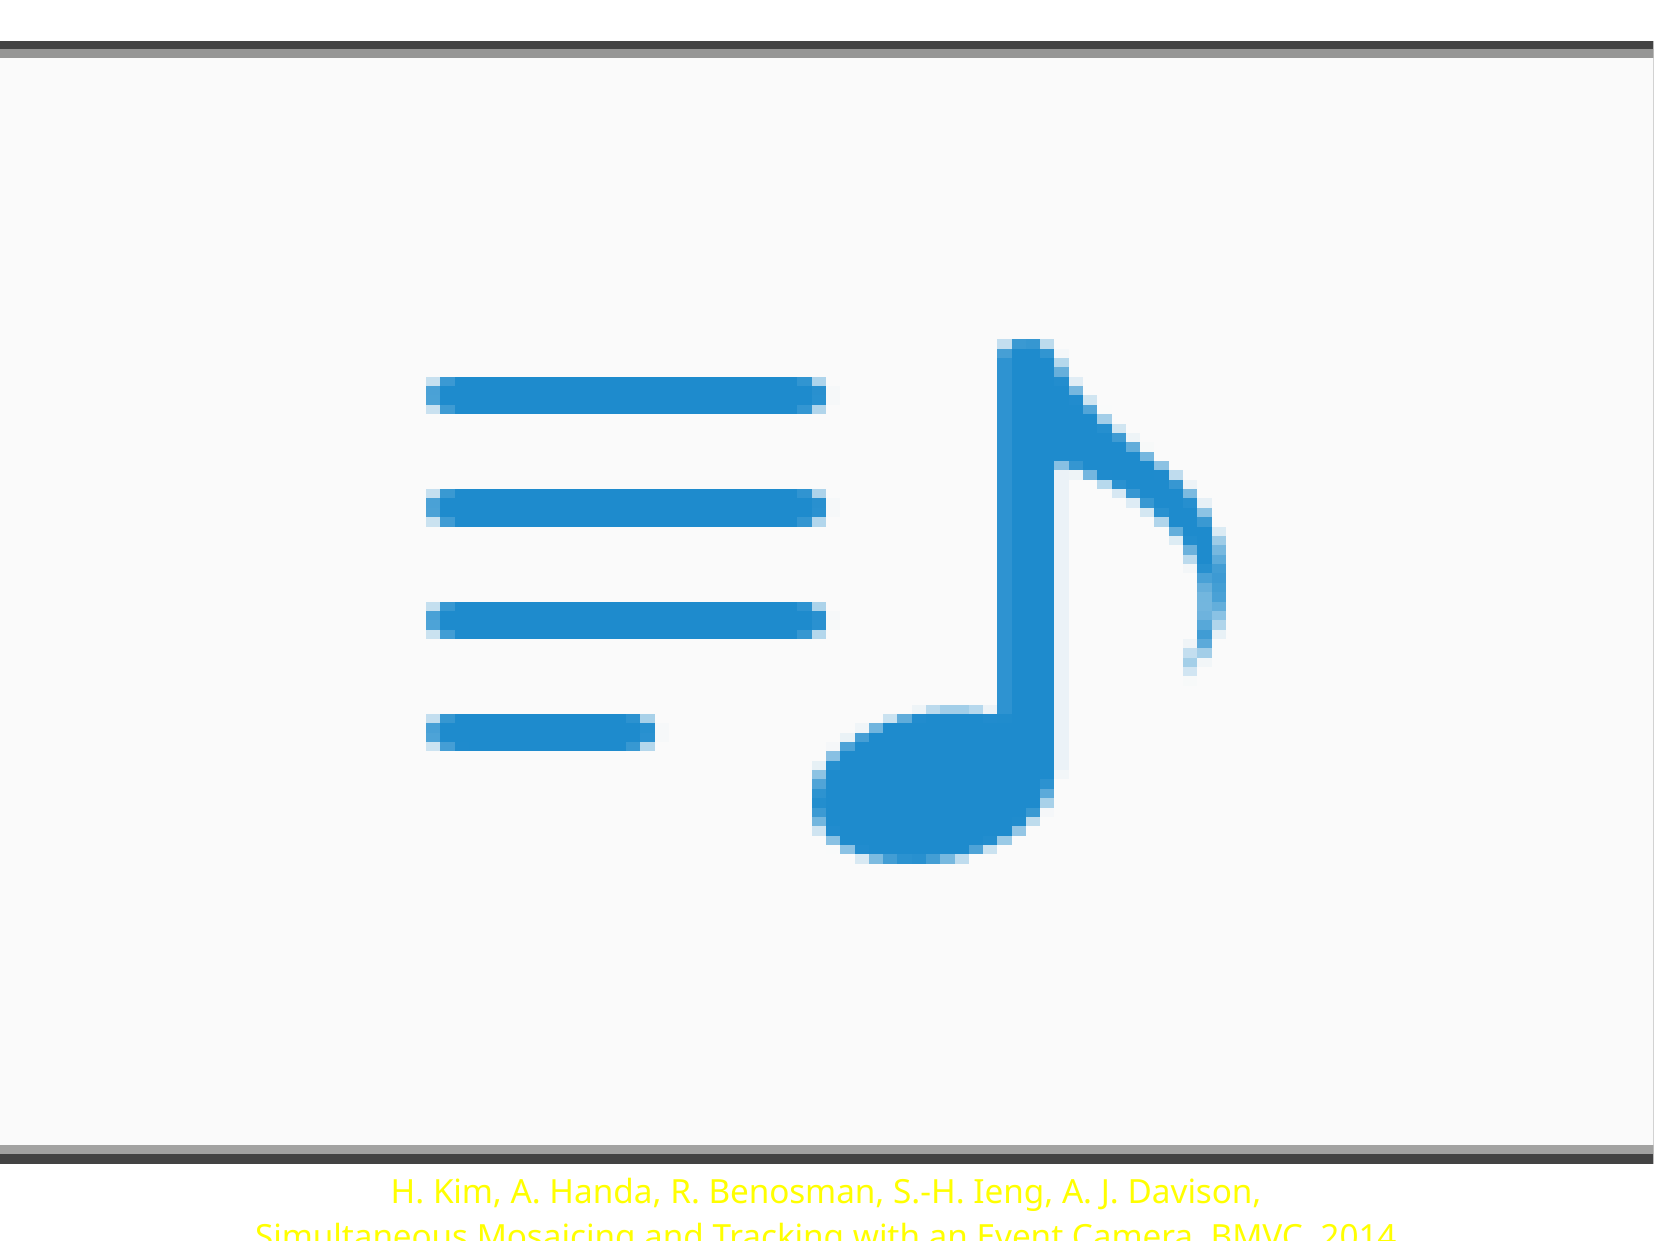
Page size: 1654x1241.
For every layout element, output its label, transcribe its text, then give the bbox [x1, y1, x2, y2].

text_box [0, 39, 1654, 1160]
text_box H. Kim, A. Handa, R. Benosman, S.-H. Ieng, A. J. Davison, Simultaneous Mosaicing and Tracking with an Event Camera, BMVC, 2014 [0, 1160, 1654, 1241]
